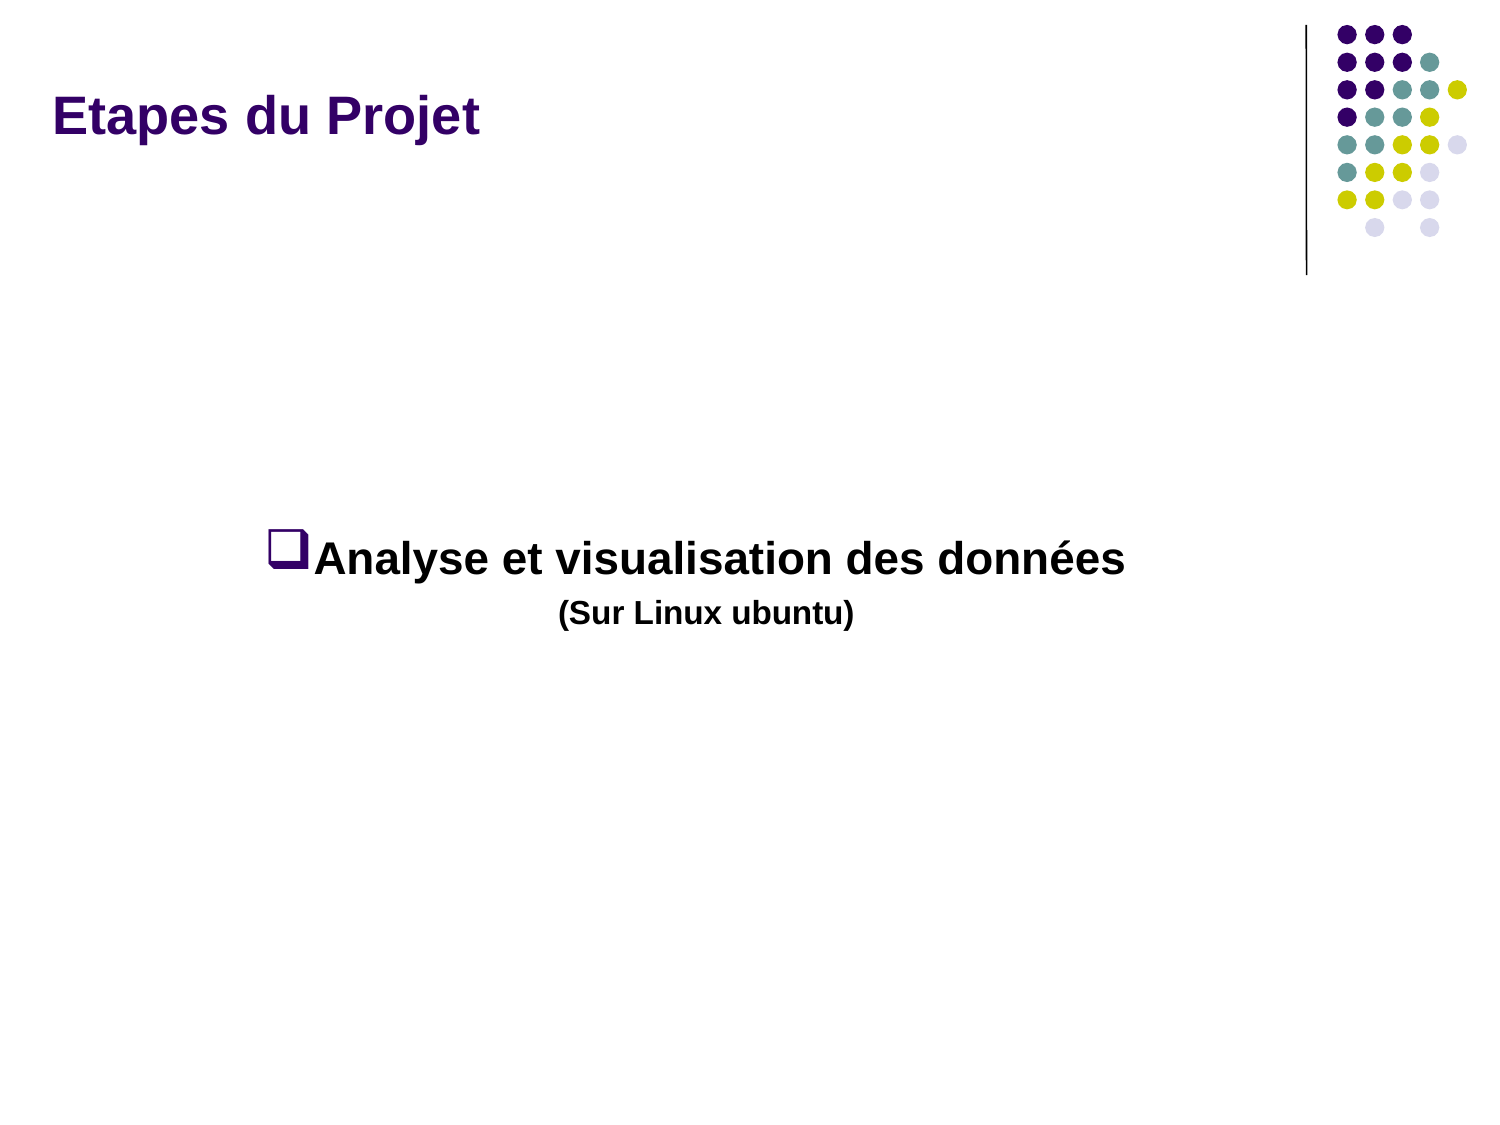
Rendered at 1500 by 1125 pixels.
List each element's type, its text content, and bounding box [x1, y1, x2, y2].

text_box Etapes du Projet [37, 54, 1301, 154]
text_box Analyse et visualisation des données (Sur Linux ubuntu) [242, 527, 1164, 646]
